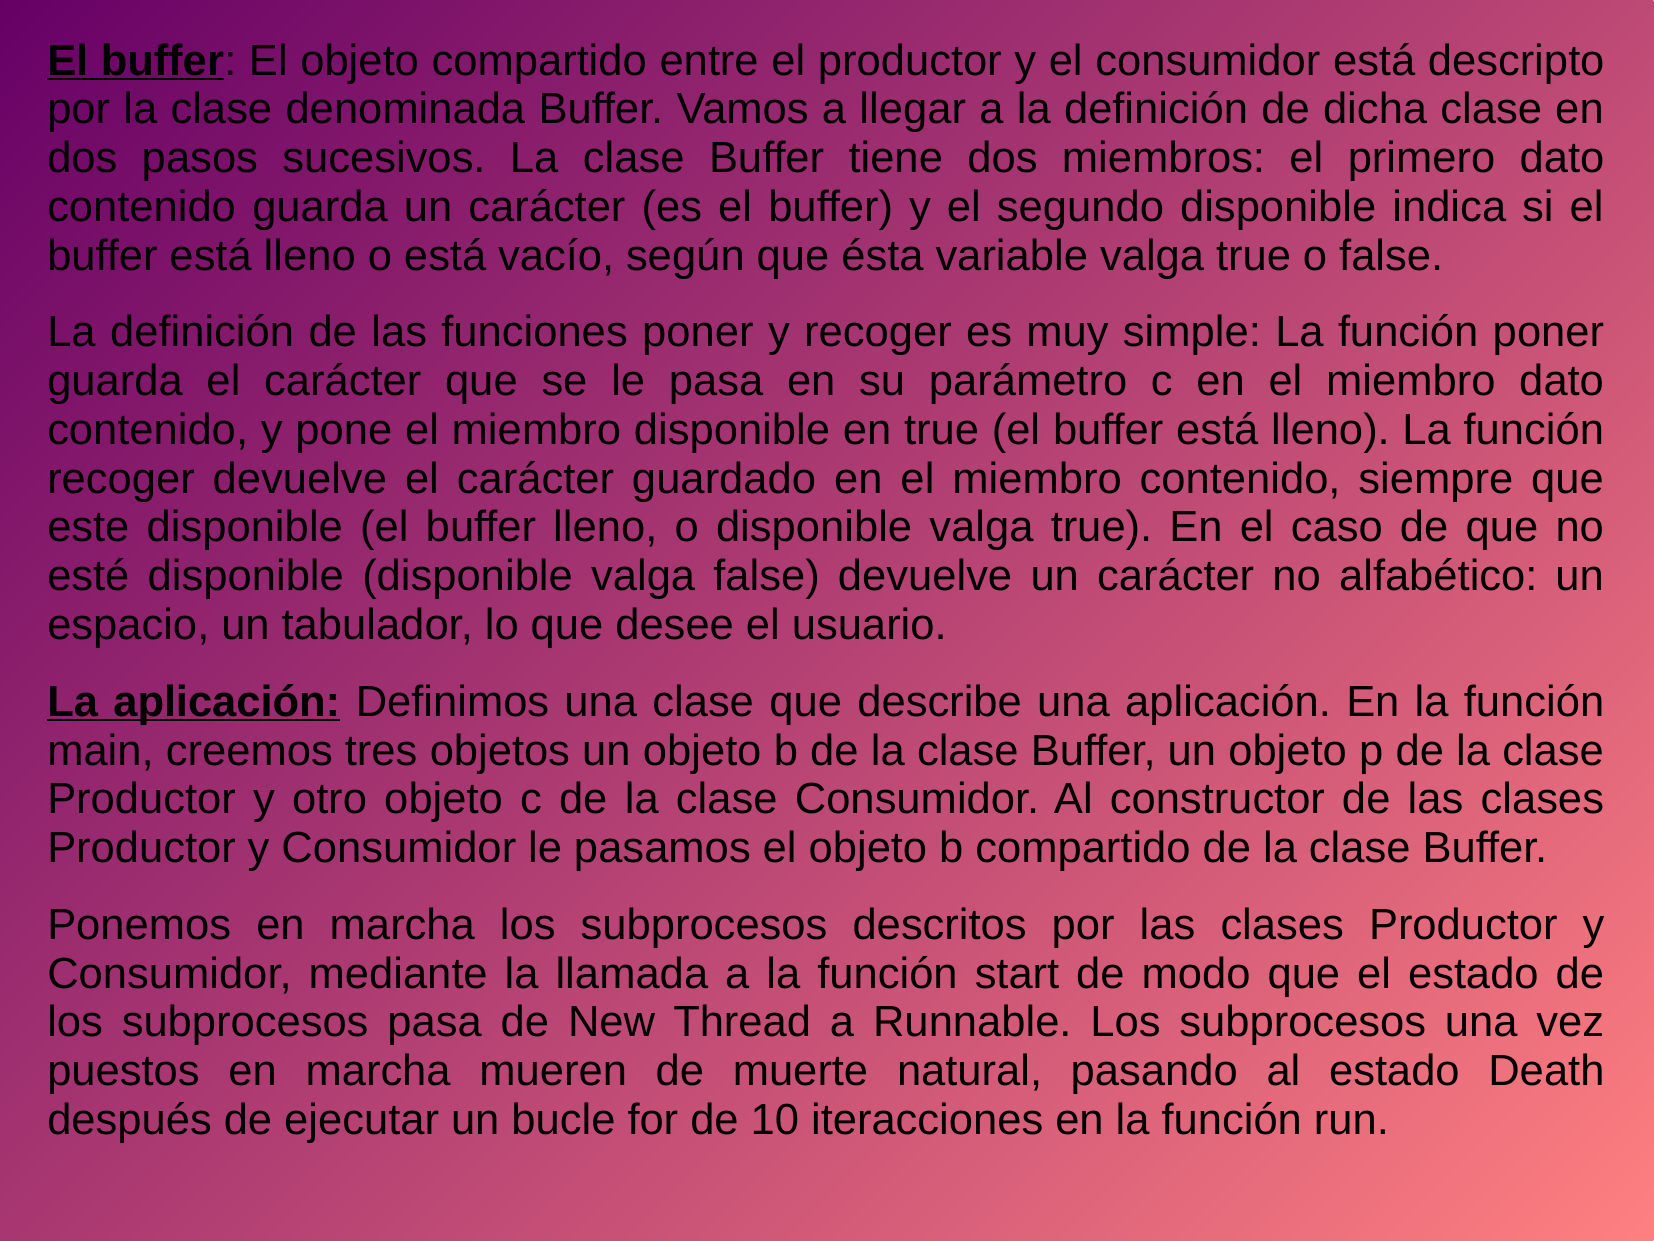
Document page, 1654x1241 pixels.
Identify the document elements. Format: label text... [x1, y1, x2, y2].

list El buffer: El objeto compartido entre el productor y el consumidor está descripto por la clase denominada Buffer. Vamos a llegar a la definición de dicha clase en dos pasos sucesivos. La clase Buffer tiene dos miembros: el primero dato contenido guarda un carácter (es el buffer) y el segundo disponible indica si el buffer está lleno o está vacío, según que ésta variable valga true o false. La definición de las funciones poner y recoger es muy simple: La función poner guarda el carácter que se le pasa en su parámetro c en el miembro dato contenido, y pone el miembro disponible en true (el buffer está lleno). La función recoger devuelve el carácter guardado en el miembro contenido, siempre que este disponible (el buffer lleno, o disponible valga true). En el caso de que no esté disponible (disponible valga false) devuelve un carácter no alfabético: un espacio, un tabulador, lo que desee el usuario. La aplicación: Definimos una clase que describe una aplicación. En la función main, creemos tres objetos un objeto b de la clase Buffer, un objeto p de la clase Productor y otro objeto c de la clase Consumidor. Al constructor de las clases Productor y Consumidor le pasamos el objeto b compartido de la clase Buffer. Ponemos en marcha los subprocesos descritos por las clases Productor y Consumidor, mediante la llamada a la función start de modo que el estado de los subprocesos pasa de New Thread a Runnable. Los subprocesos una vez puestos en marcha mueren de muerte natural, pasando al estado Death después de ejecutar un bucle for de 10 iteracciones en la función run. [47, 35, 1607, 1193]
